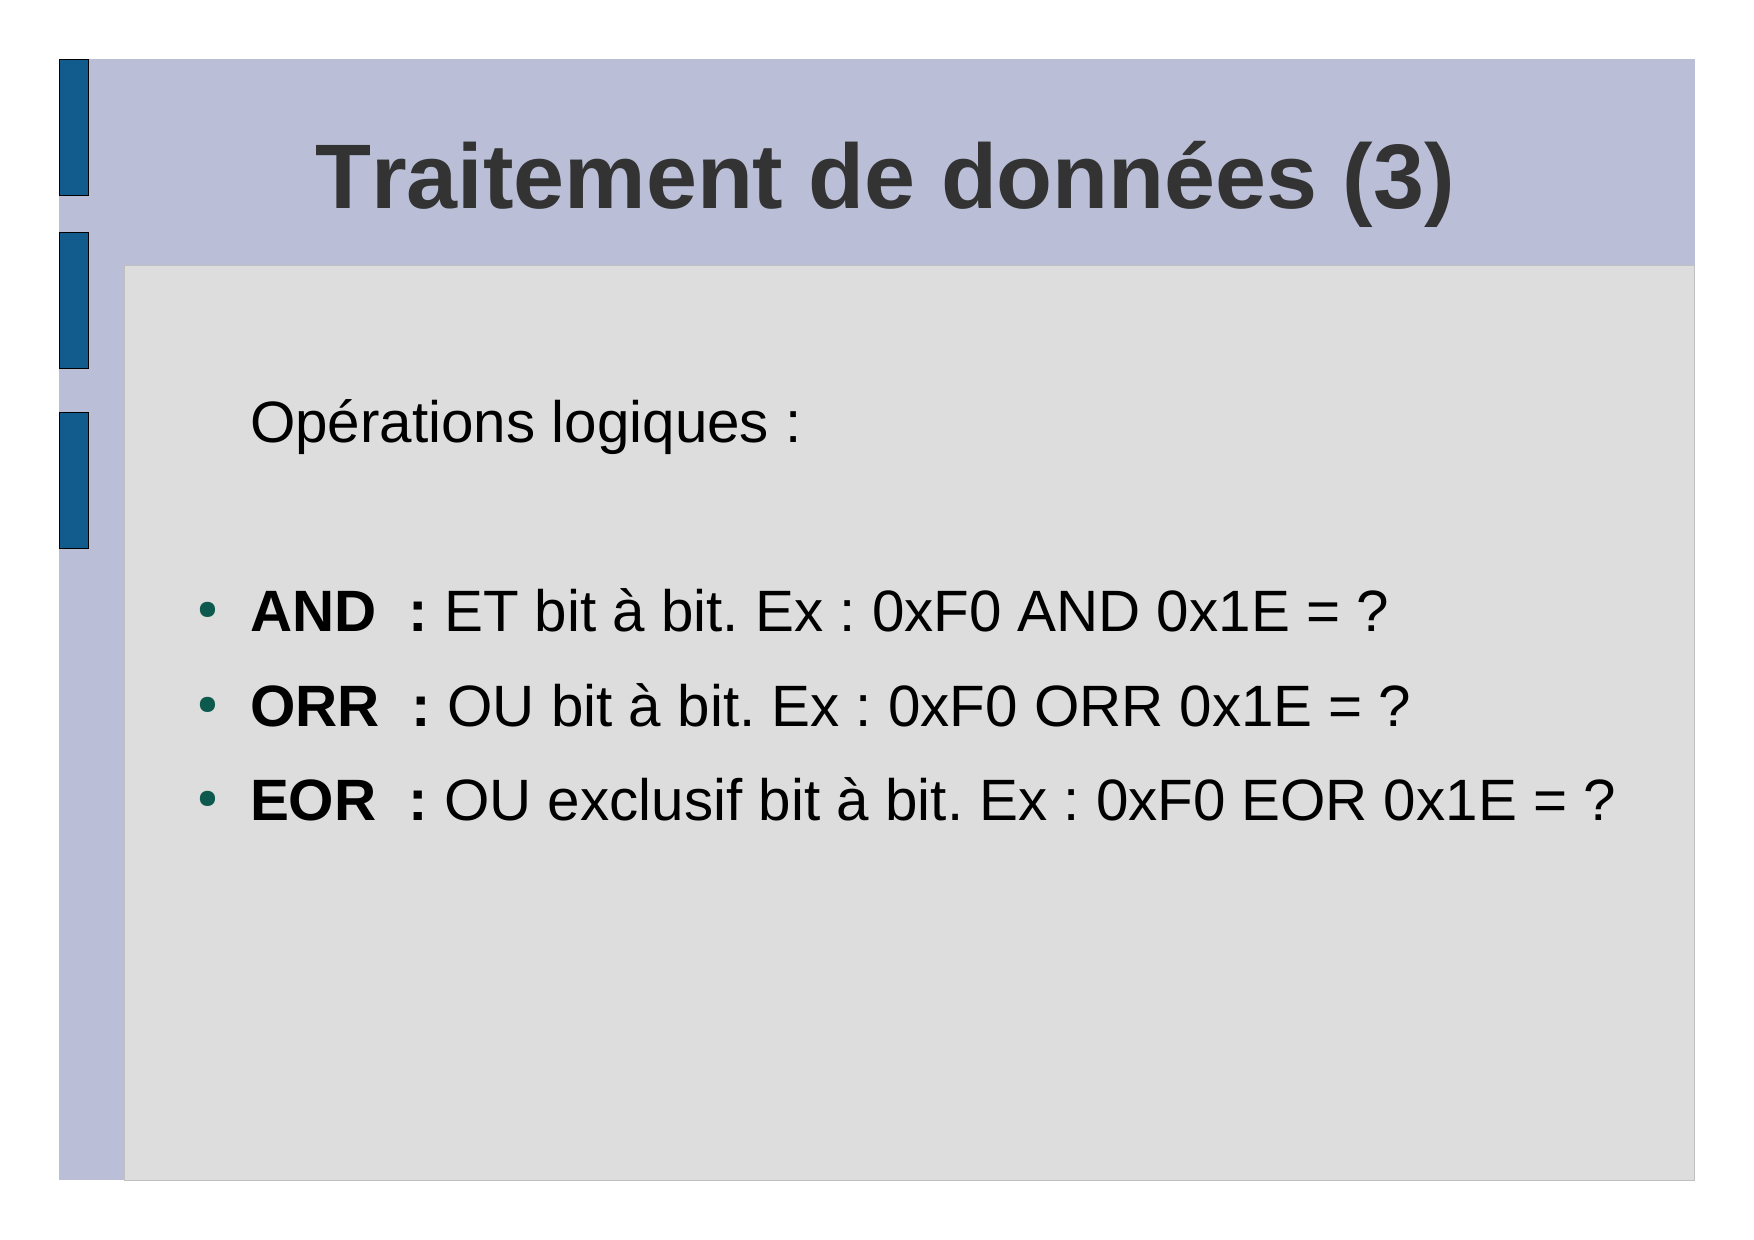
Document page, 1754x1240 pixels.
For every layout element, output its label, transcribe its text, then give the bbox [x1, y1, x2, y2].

title Traitement de données (3) [118, 88, 1654, 266]
list Opérations logiques : AND : ET bit à bit. Ex : 0xF0 AND 0x1E = ? ORR : OU bit à bit. Ex : 0xF0 ORR 0x1E = ? EOR : OU exclusif bit à bit. Ex : 0xF0 EOR 0x1E = ? [179, 295, 1654, 1152]
